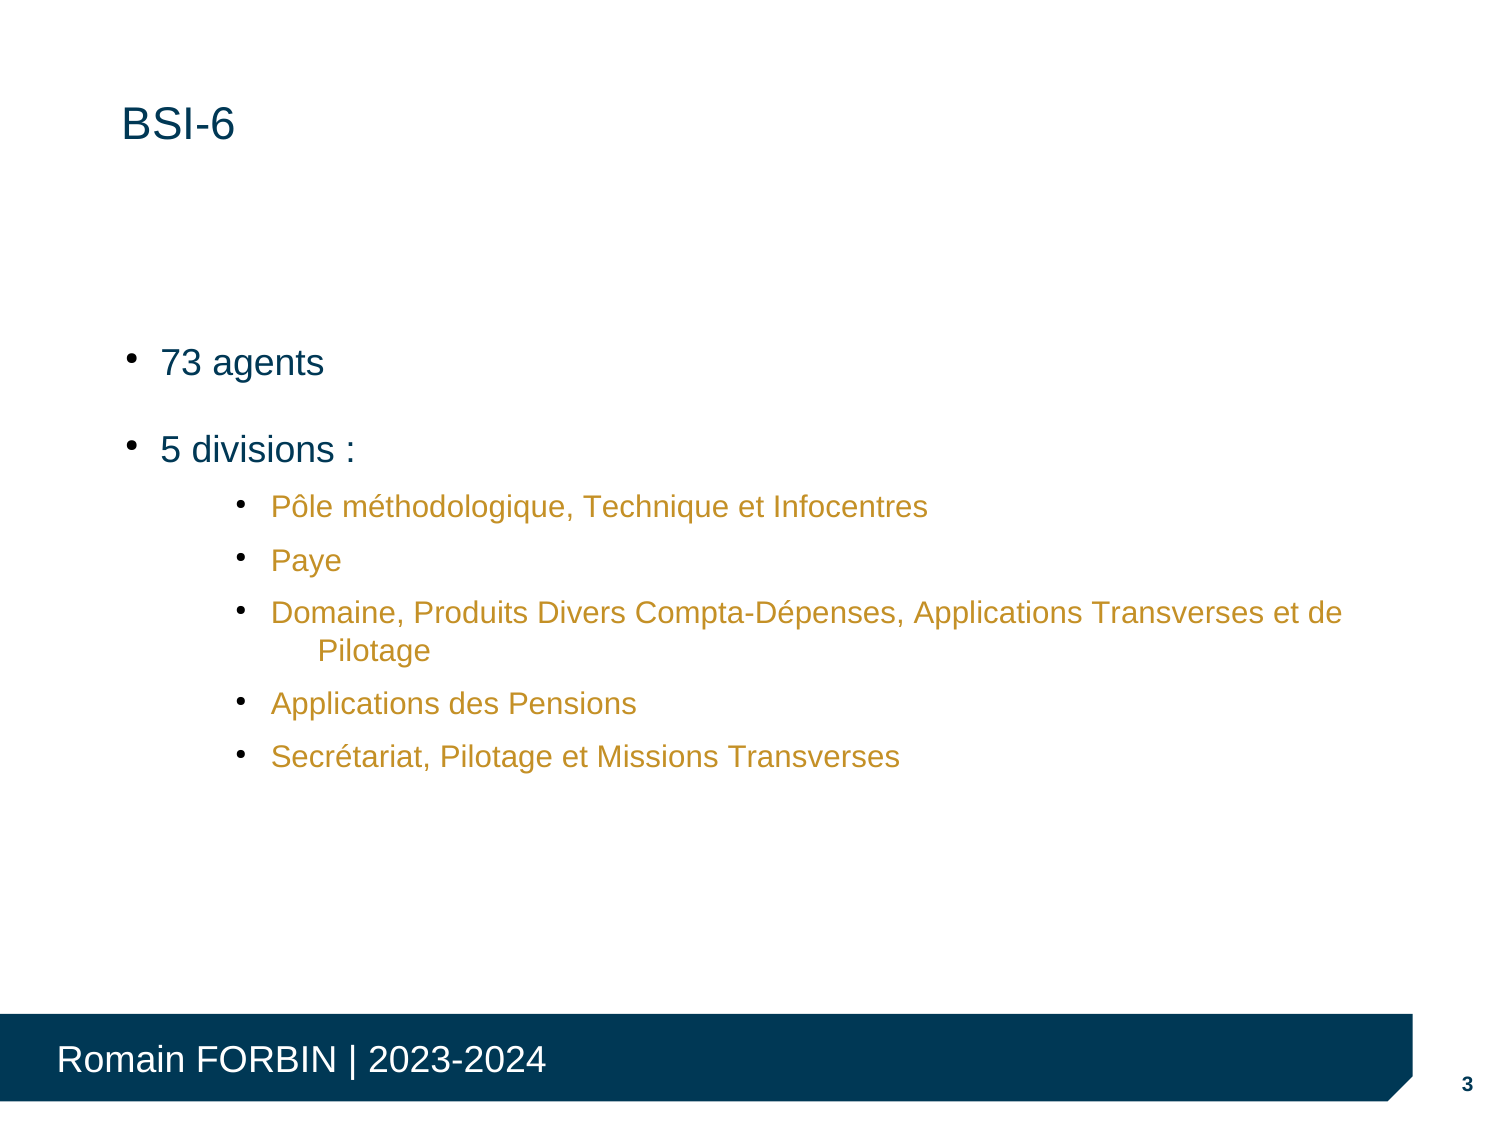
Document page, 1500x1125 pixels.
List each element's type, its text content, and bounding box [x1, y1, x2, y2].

title BSI-6 [121, 68, 1438, 179]
list 73 agents 5 divisions : Pôle méthodologique, Technique et Infocentres Paye Domaine, Produits Divers Compta-Dépenses, Applications Transverses et de Pilotage Applications des Pensions Secrétariat, Pilotage et Missions Transverses [125, 337, 1382, 970]
